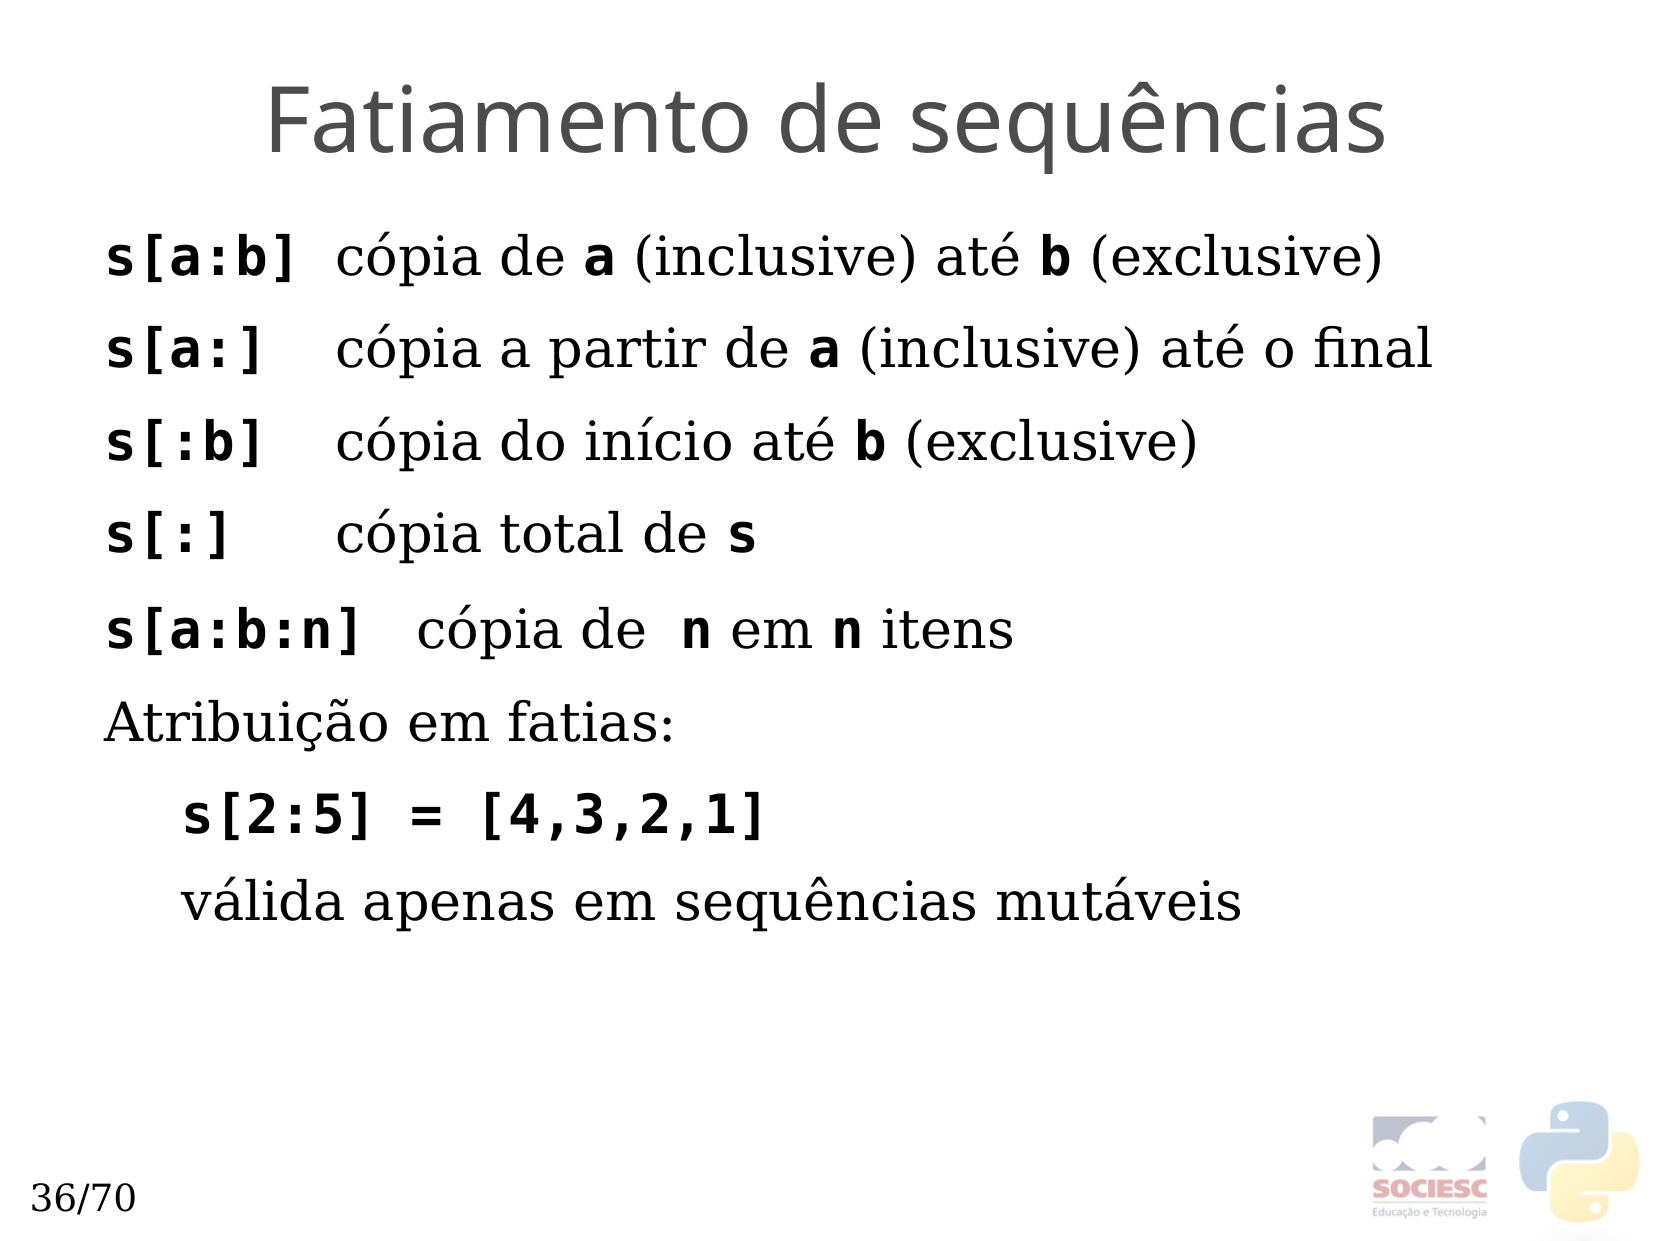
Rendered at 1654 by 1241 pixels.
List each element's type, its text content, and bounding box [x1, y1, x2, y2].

list s[a:b] cópia de a (inclusive) até b (exclusive) s[a:] cópia a partir de a (inclusive) até o final s[:b] cópia do início até b (exclusive) s[:] cópia total de s s[a:b:n] cópia de n em n itens Atribuição em fatias: s[2:5] = [4,3,2,1] válida apenas em sequências mutáveis [86, 225, 1576, 1088]
title Fatiamento de sequências [82, 13, 1571, 222]
picture [1340, 1084, 1654, 1241]
